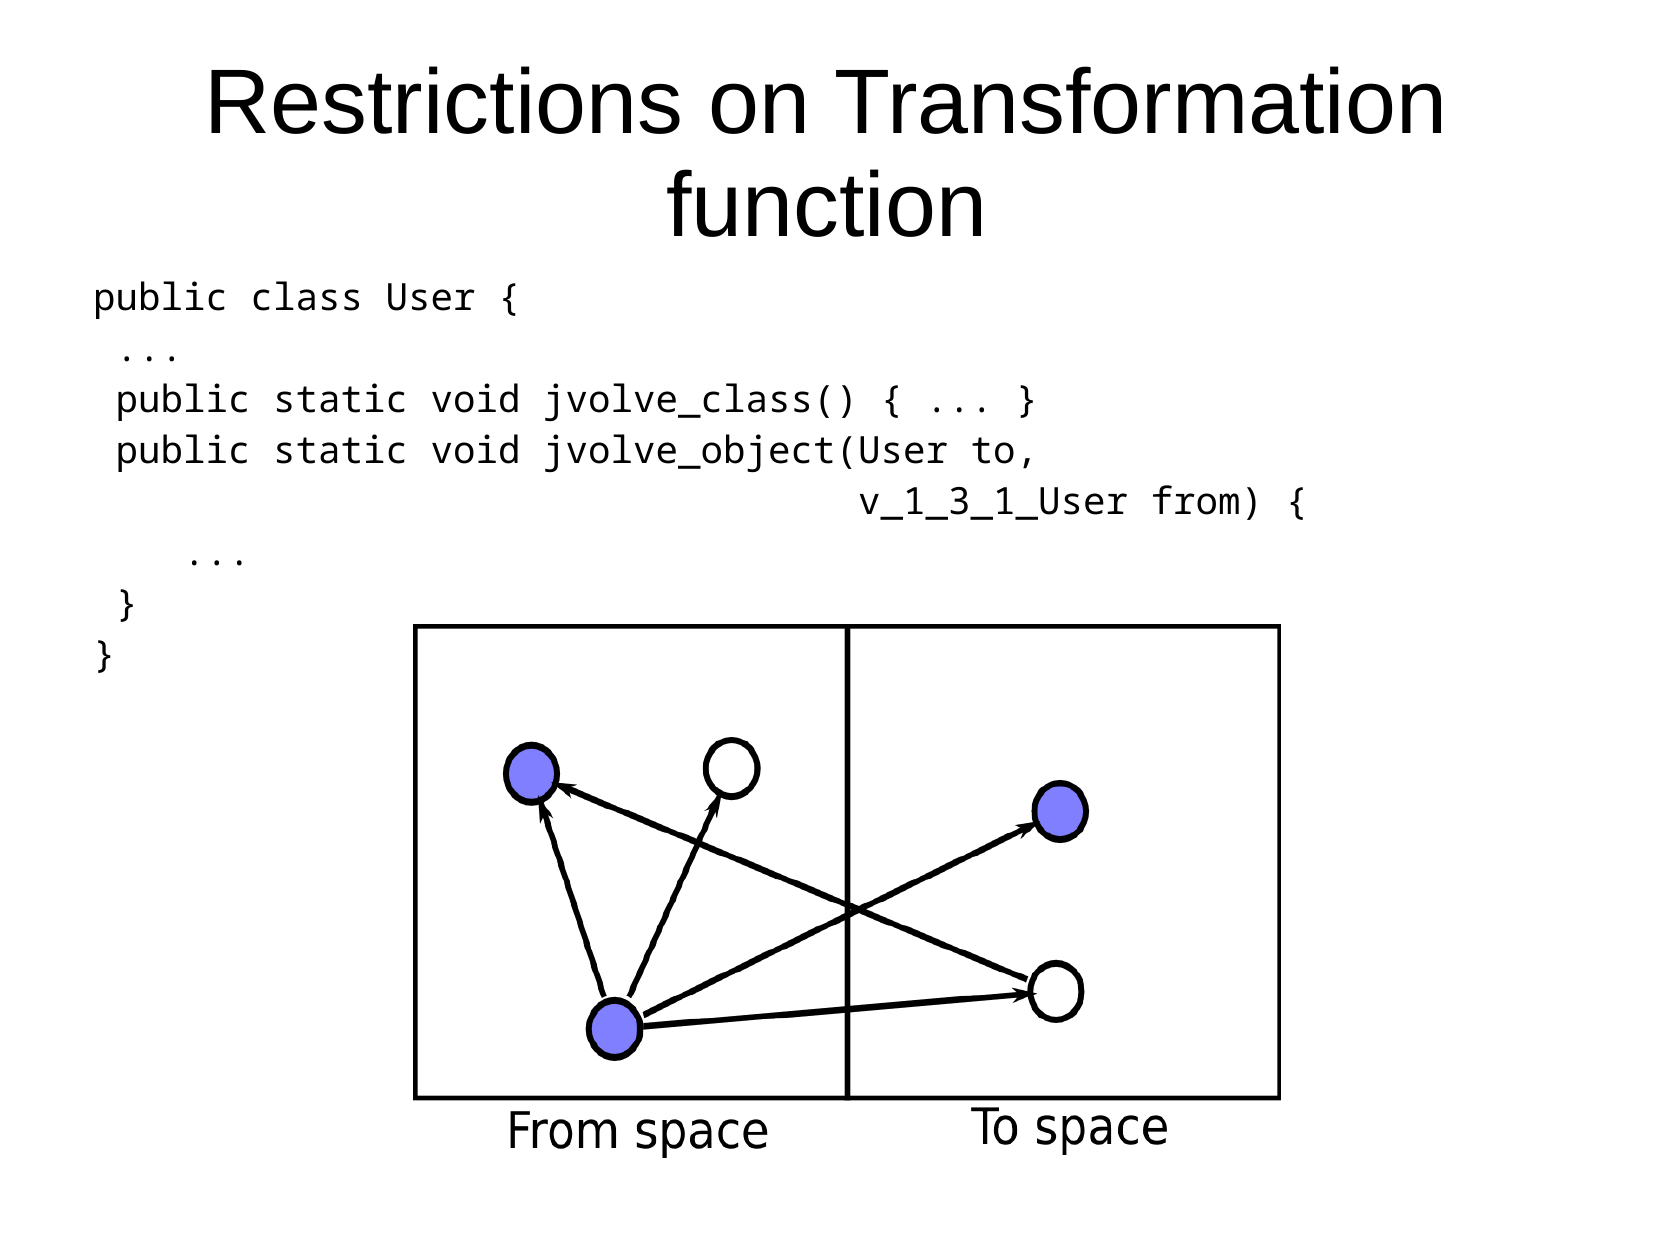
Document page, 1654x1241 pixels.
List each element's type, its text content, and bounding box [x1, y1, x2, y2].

picture [413, 626, 1281, 1158]
title Restrictions on Transformation function [82, 49, 1571, 257]
text_box public class User { ... public static void jvolve_class() { ... } public static void jvolve_object(User to, v_1_3_1_User from) { ... } } [78, 262, 1616, 626]
